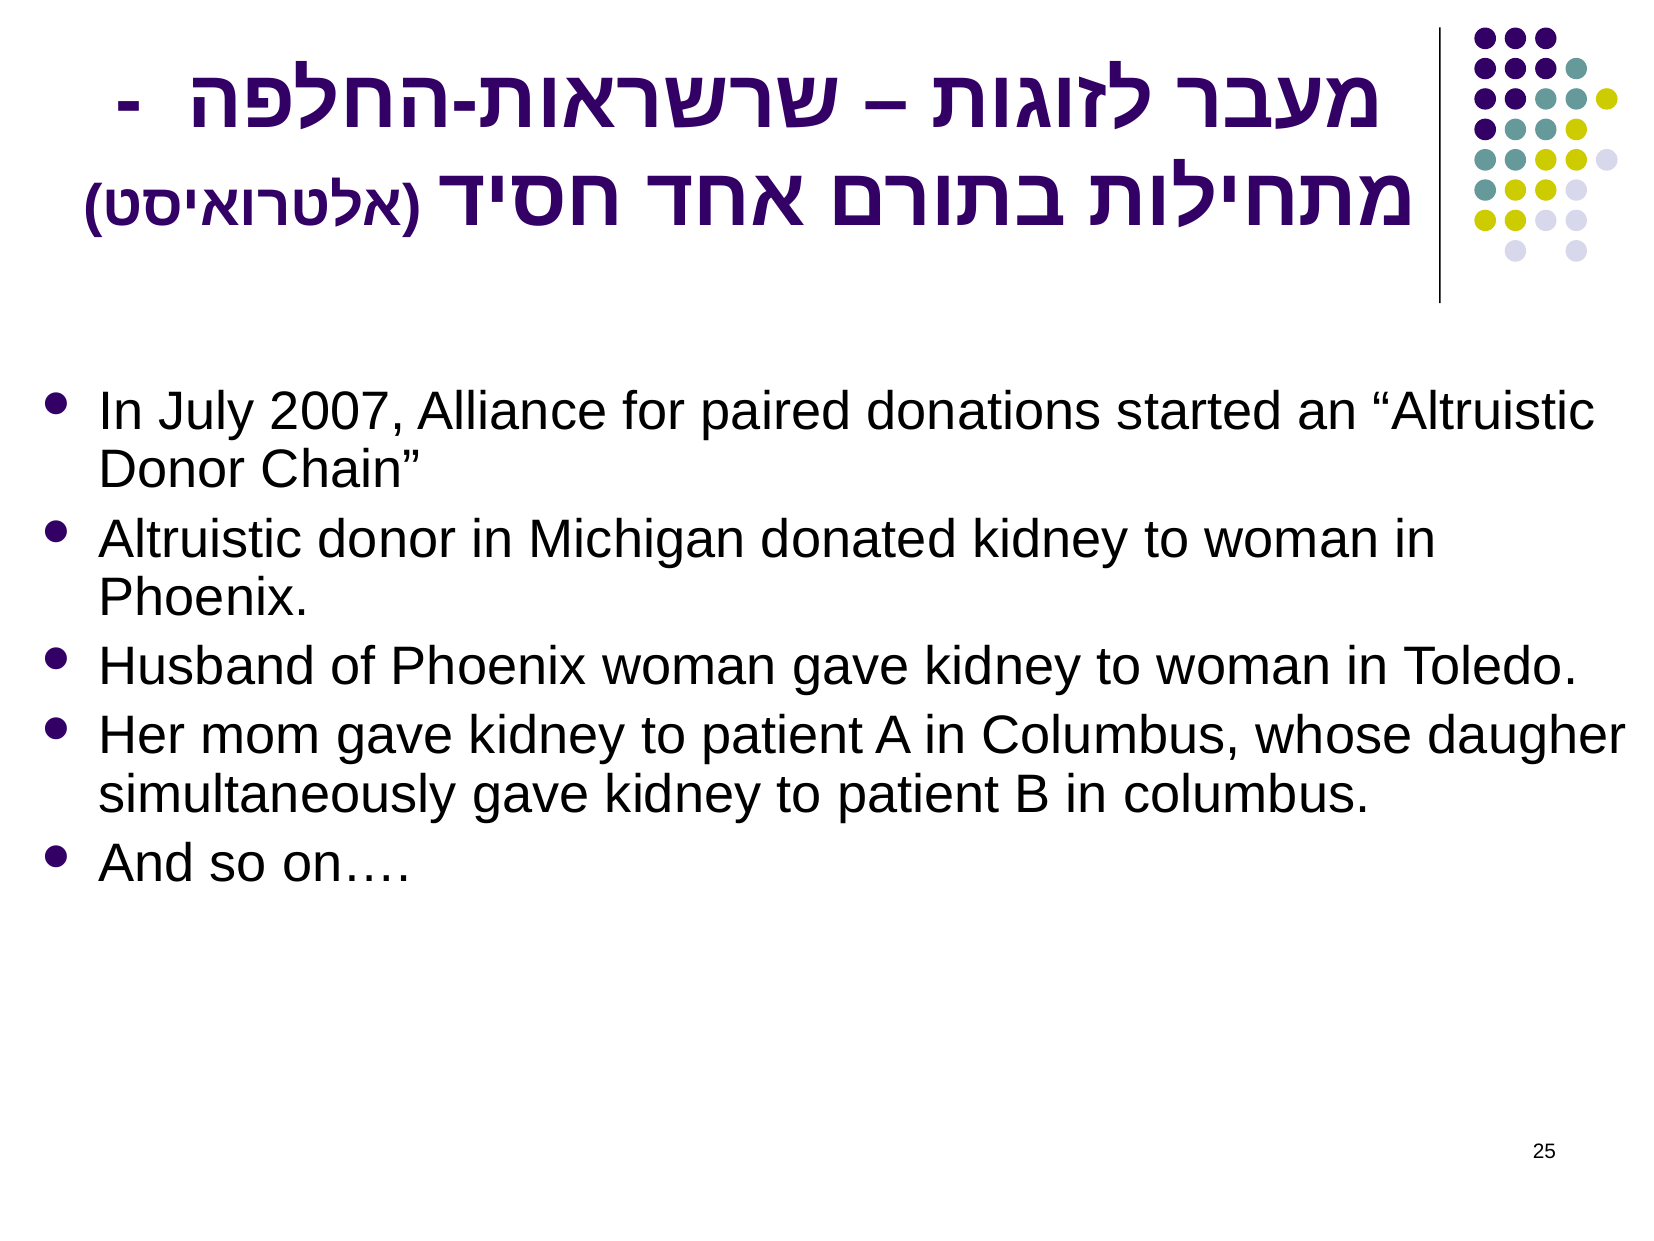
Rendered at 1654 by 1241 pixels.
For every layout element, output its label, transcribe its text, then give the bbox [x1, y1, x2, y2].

list In July 2007, Alliance for paired donations started an “Altruistic Donor Chain” Altruistic donor in Michigan donated kidney to woman in Phoenix. Husband of Phoenix woman gave kidney to woman in Toledo. Her mom gave kidney to patient A in Columbus, whose daugher simultaneously gave kidney to patient B in columbus. And so on…. [26, 375, 1654, 1173]
title מעבר לזוגות – שרשראות-החלפה - מתחילות בתורם אחד חסיד (אלטרואיסט) [0, 15, 1531, 250]
slide_number <number> [1185, 1129, 1571, 1213]
